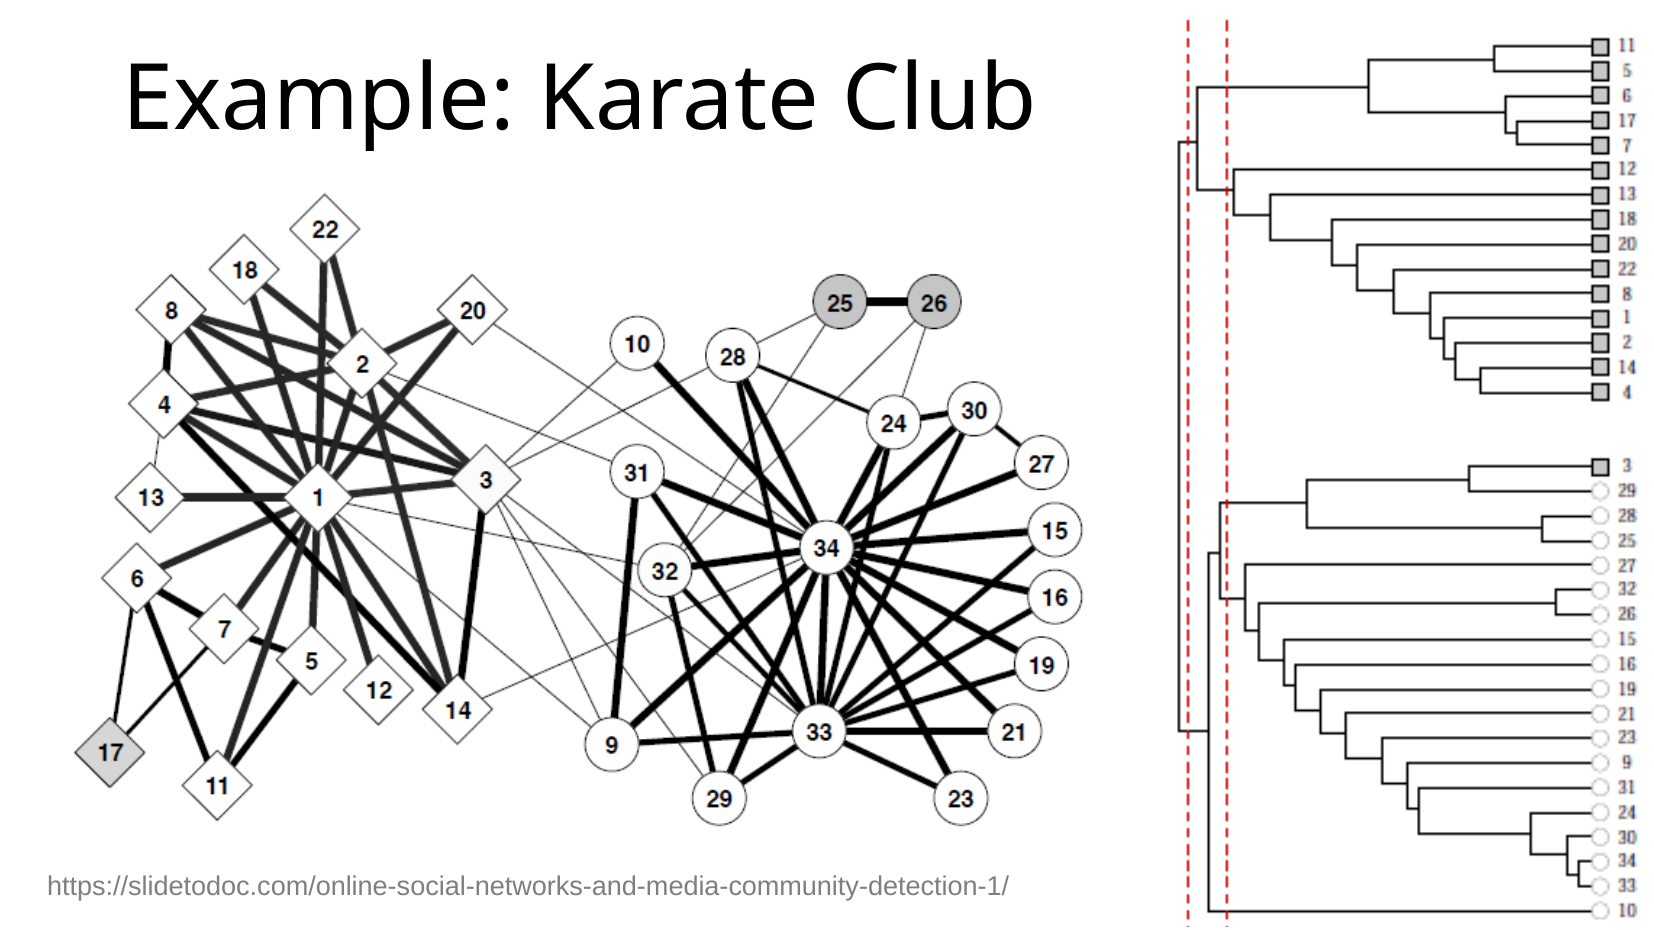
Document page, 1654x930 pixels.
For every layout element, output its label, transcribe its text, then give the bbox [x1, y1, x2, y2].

picture [1151, 16, 1647, 927]
title Example: Karate Club [5, 1, 1156, 187]
text_box https://slidetodoc.com/online-social-networks-and-media-community-detection-1/ [32, 863, 1081, 921]
picture [59, 186, 1104, 851]
